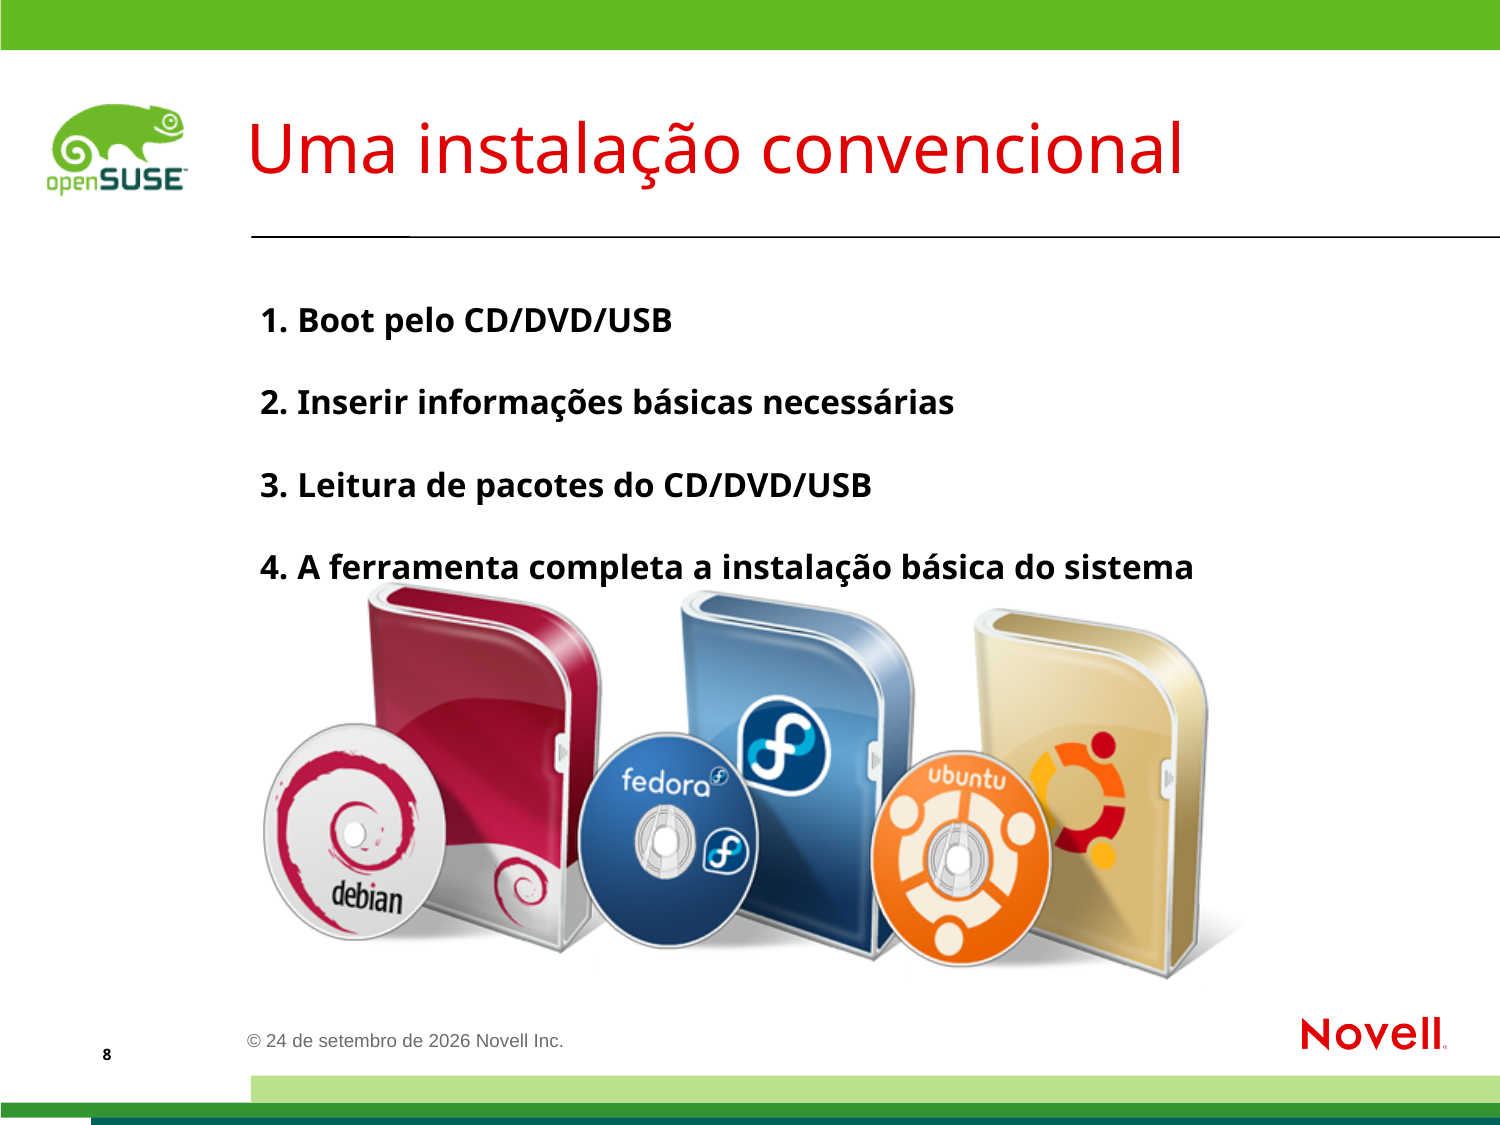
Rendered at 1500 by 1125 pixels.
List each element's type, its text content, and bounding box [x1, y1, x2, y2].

picture [1295, 1026, 1453, 1056]
list Boot pelo CD/DVD/USB Inserir informações básicas necessárias Leitura de pacotes do CD/DVD/USB A ferramenta completa a instalação básica do sistema [245, 267, 1458, 1026]
picture [252, 576, 1259, 1003]
title Uma instalação convencional [246, 60, 1409, 239]
picture [47, 104, 188, 197]
